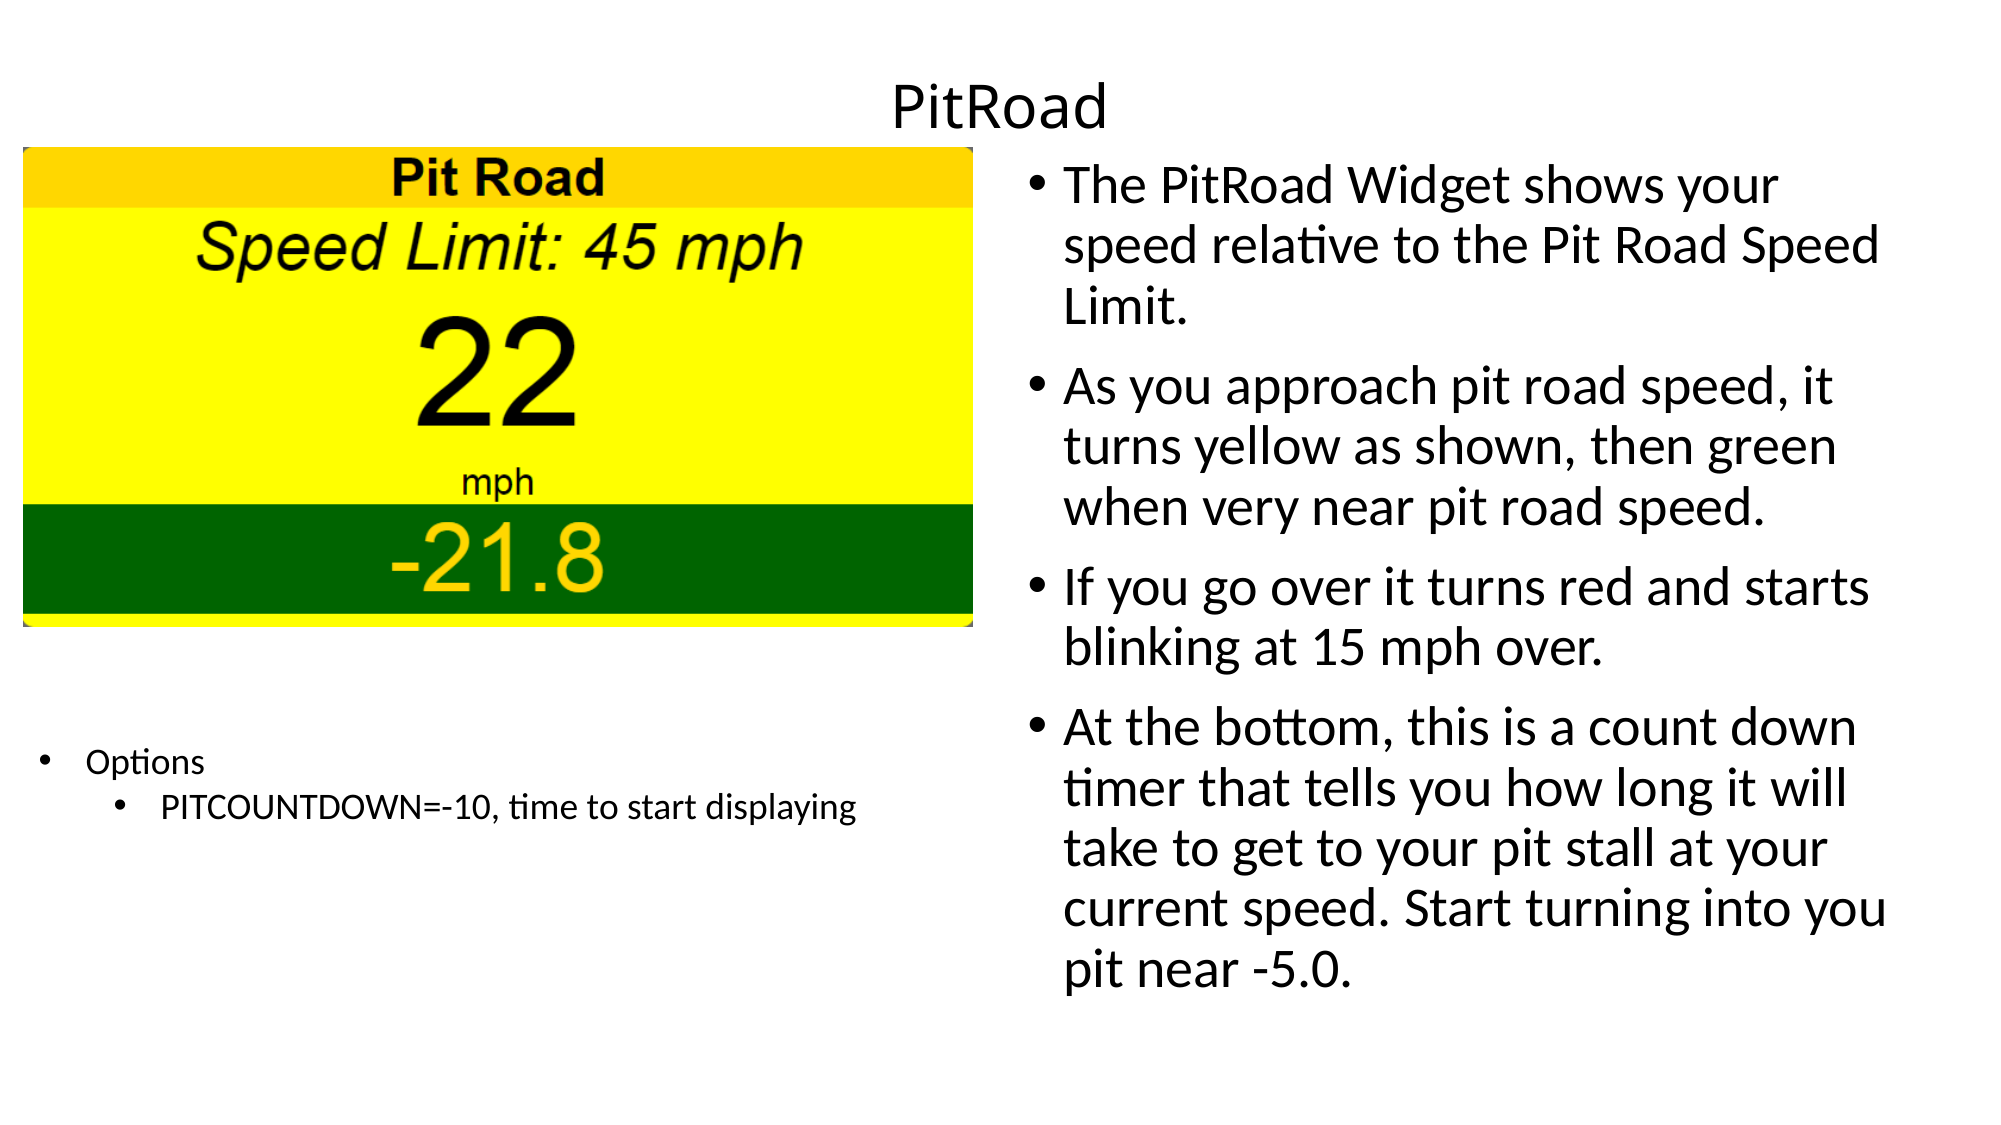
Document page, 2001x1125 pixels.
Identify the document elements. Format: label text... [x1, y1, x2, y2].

list The PitRoad Widget shows your speed relative to the Pit Road Speed Limit. As you approach pit road speed, it turns yellow as shown, then green when very near pit road speed. If you go over it turns red and starts blinking at 15 mph over. At the bottom, this is a count down timer that tells you how long it will take to get to your pit stall at your current speed. Start turning into you pit near -5.0. [1012, 147, 1932, 1014]
picture [23, 147, 973, 628]
title PitRoad [137, 59, 1863, 148]
text_box Options PITCOUNTDOWN=-10, time to start displaying [23, 729, 891, 835]
